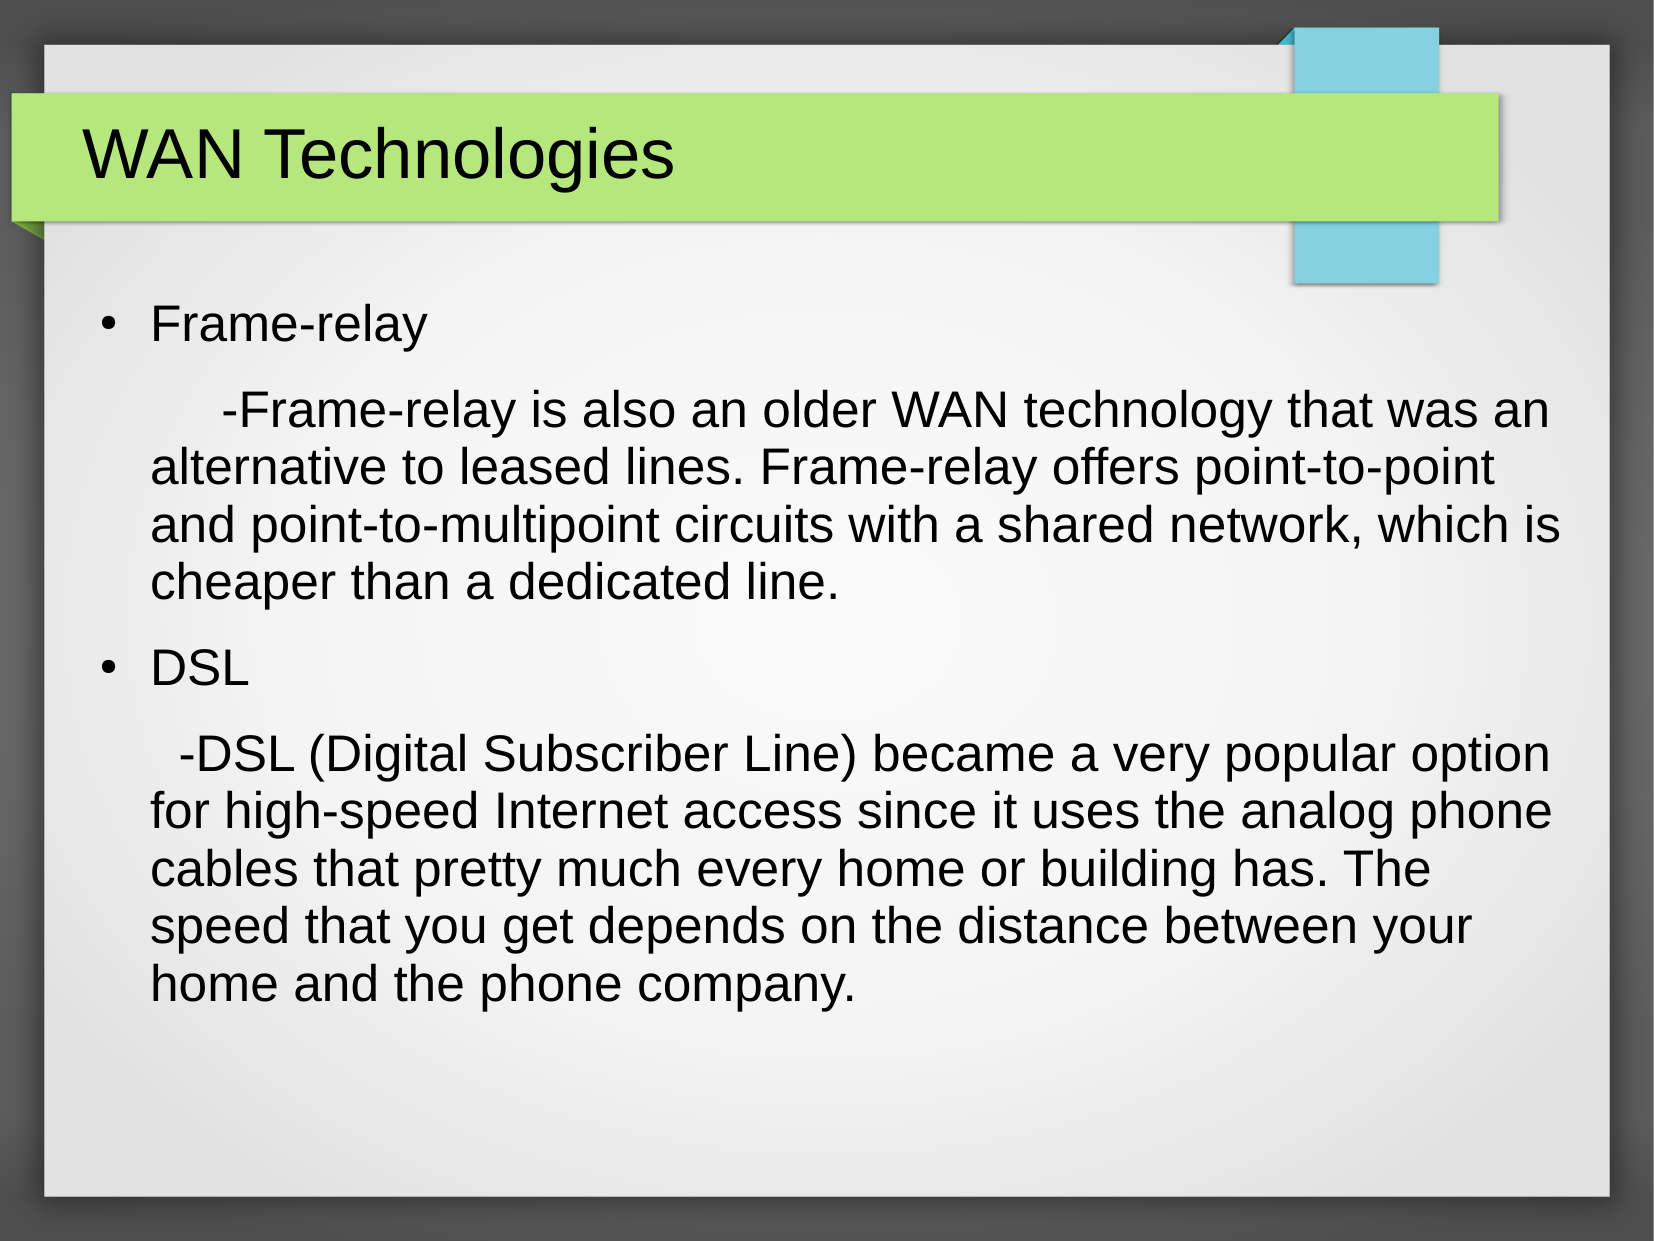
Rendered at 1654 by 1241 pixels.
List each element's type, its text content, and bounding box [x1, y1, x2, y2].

picture [0, 0, 1654, 1241]
list Frame-relay -Frame-relay is also an older WAN technology that was an alternative to leased lines. Frame-relay offers point-to-point and point-to-multipoint circuits with a shared network, which is cheaper than a dedicated line. DSL -DSL (Digital Subscriber Line) became a very popular option for high-speed Internet access since it uses the analog phone cables that pretty much every home or building has. The speed that you get depends on the distance between your home and the phone company. [82, 295, 1571, 1015]
title WAN Technologies [82, 94, 1264, 213]
